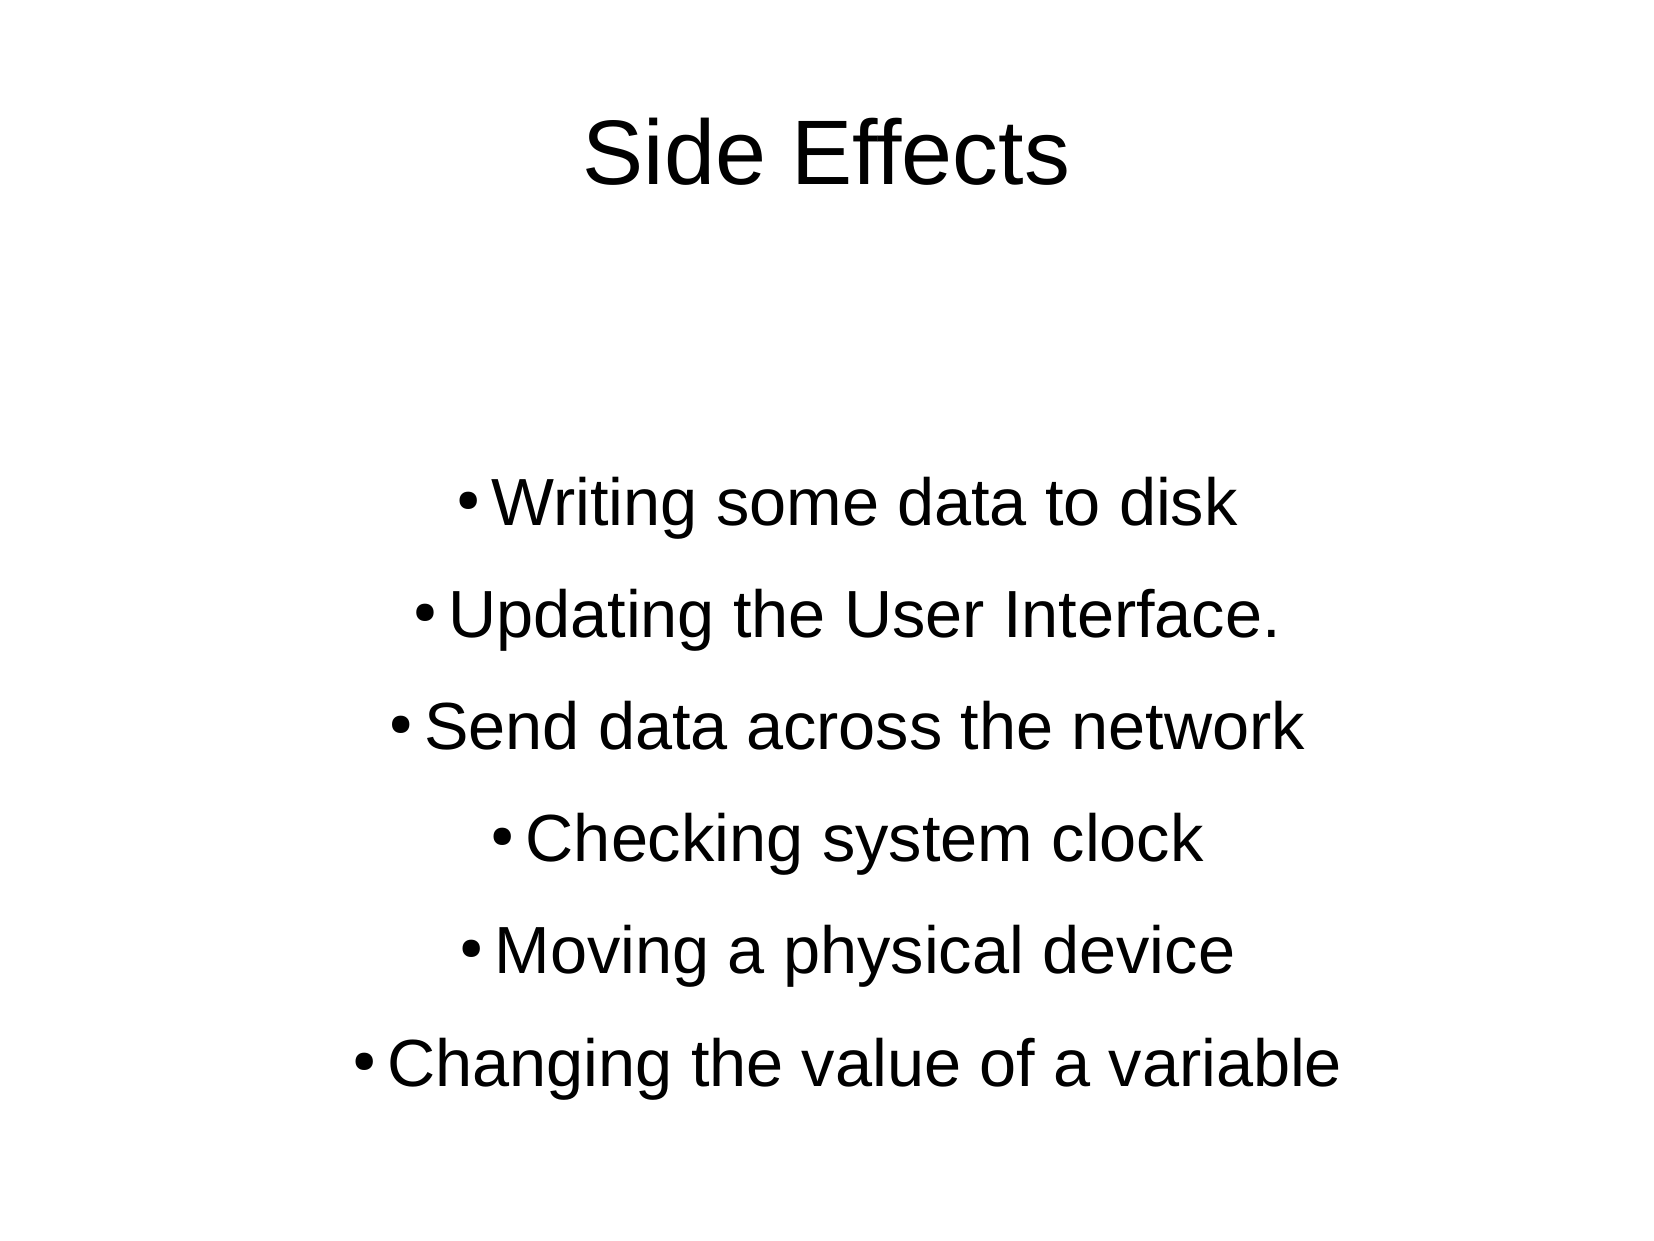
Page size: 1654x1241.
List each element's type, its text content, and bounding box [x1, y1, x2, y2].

title Side Effects [82, 49, 1571, 257]
text_box Writing some data to disk Updating the User Interface. Send data across the network Checking system clock Moving a physical device Changing the value of a variable [165, 420, 1531, 1081]
